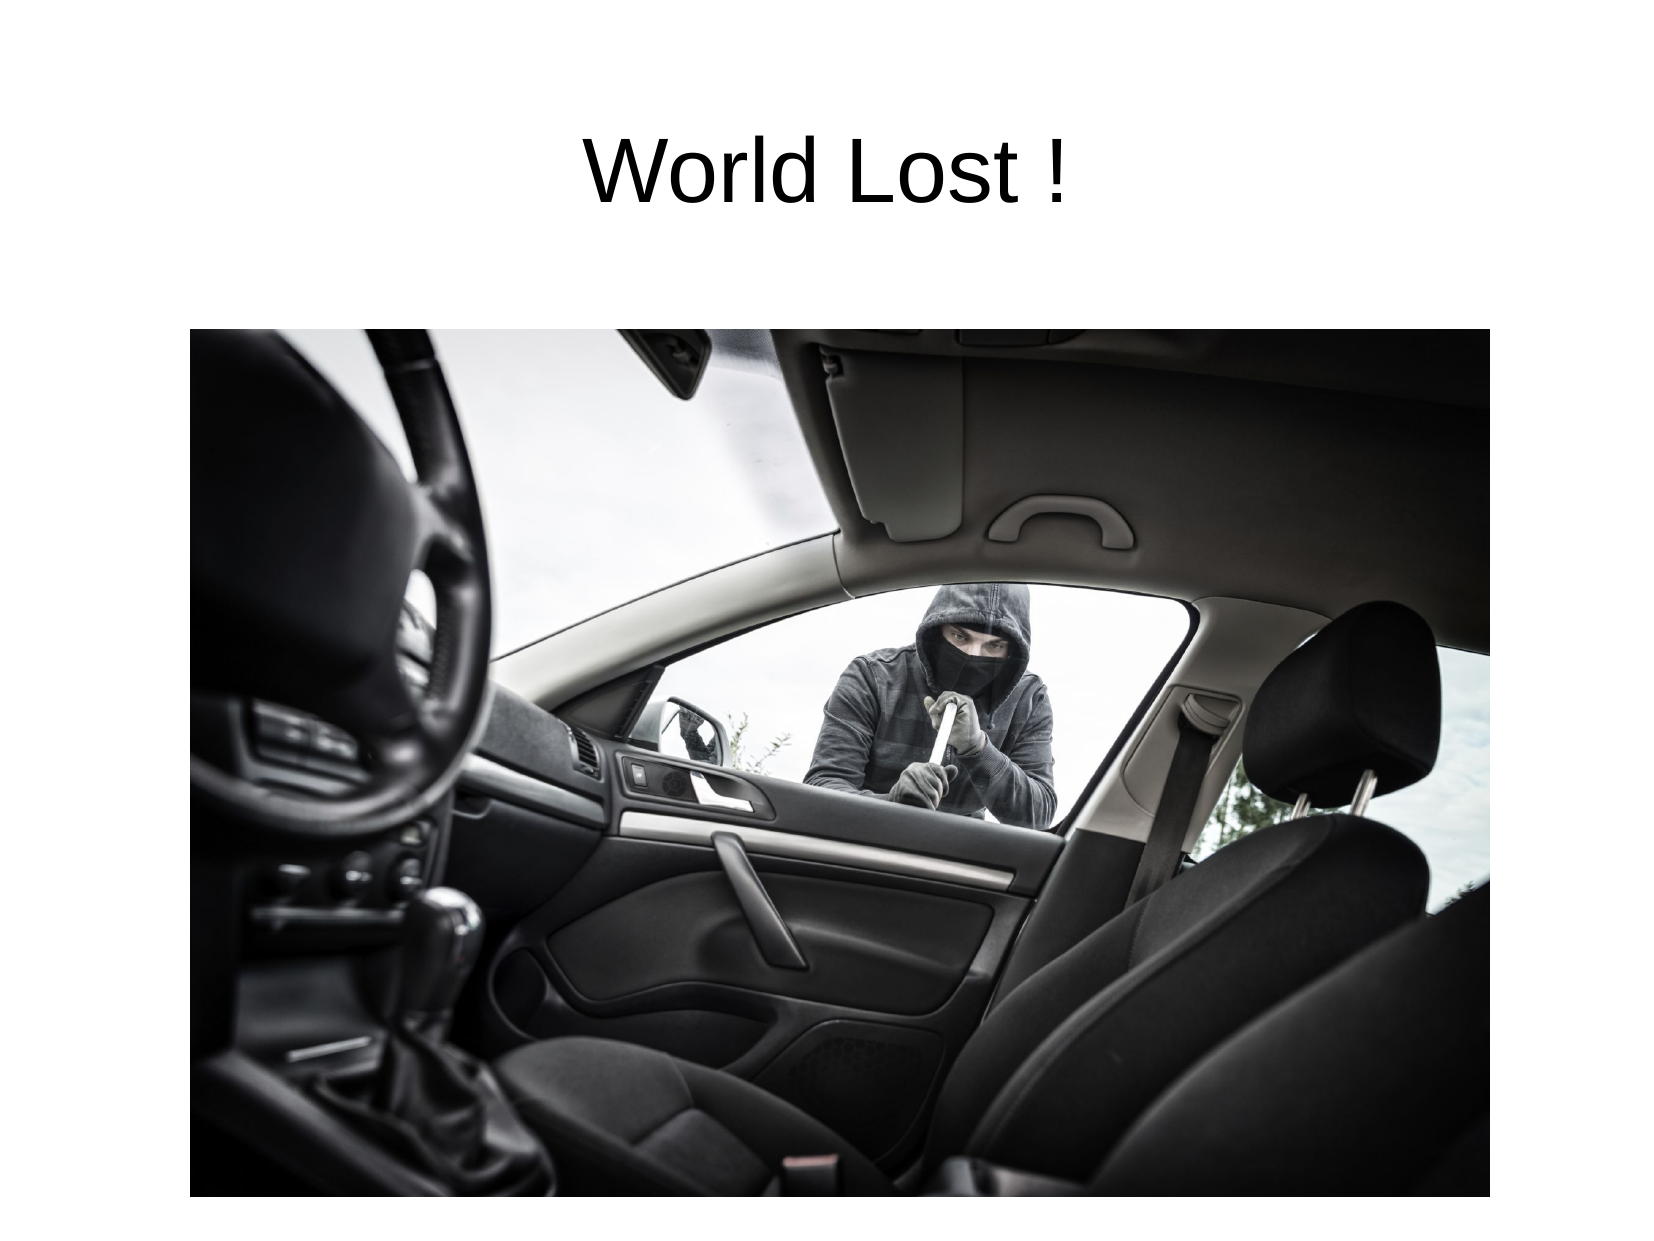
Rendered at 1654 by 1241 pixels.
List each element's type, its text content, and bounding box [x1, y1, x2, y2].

title World Lost ! [82, 67, 1571, 275]
picture [190, 329, 1490, 1197]
